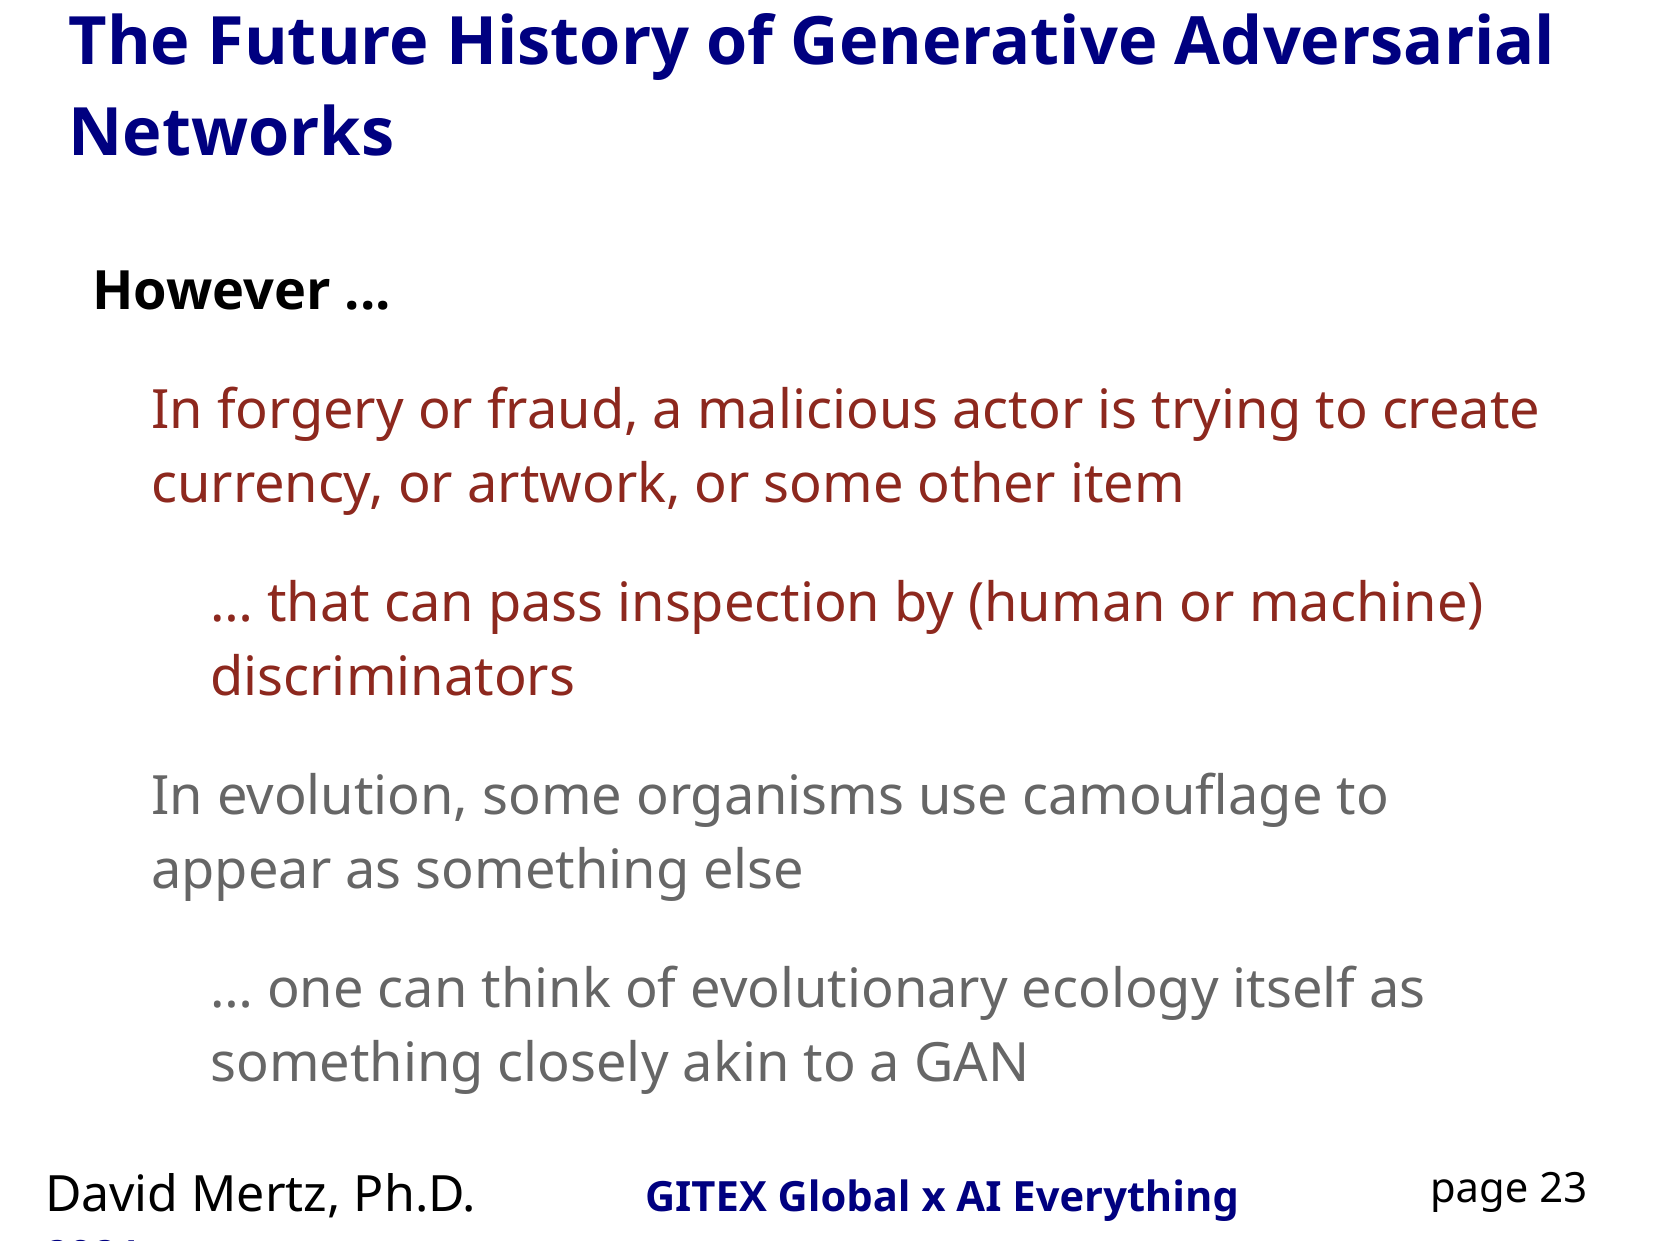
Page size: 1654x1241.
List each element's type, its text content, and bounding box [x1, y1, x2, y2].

list However ... In forgery or fraud, a malicious actor is trying to create currency, or artwork, or some other item … that can pass inspection by (human or machine) discriminators In evolution, some organisms use camouflage to appear as something else … one can think of evolutionary ecology itself as something closely akin to a GAN [92, 251, 1561, 1068]
